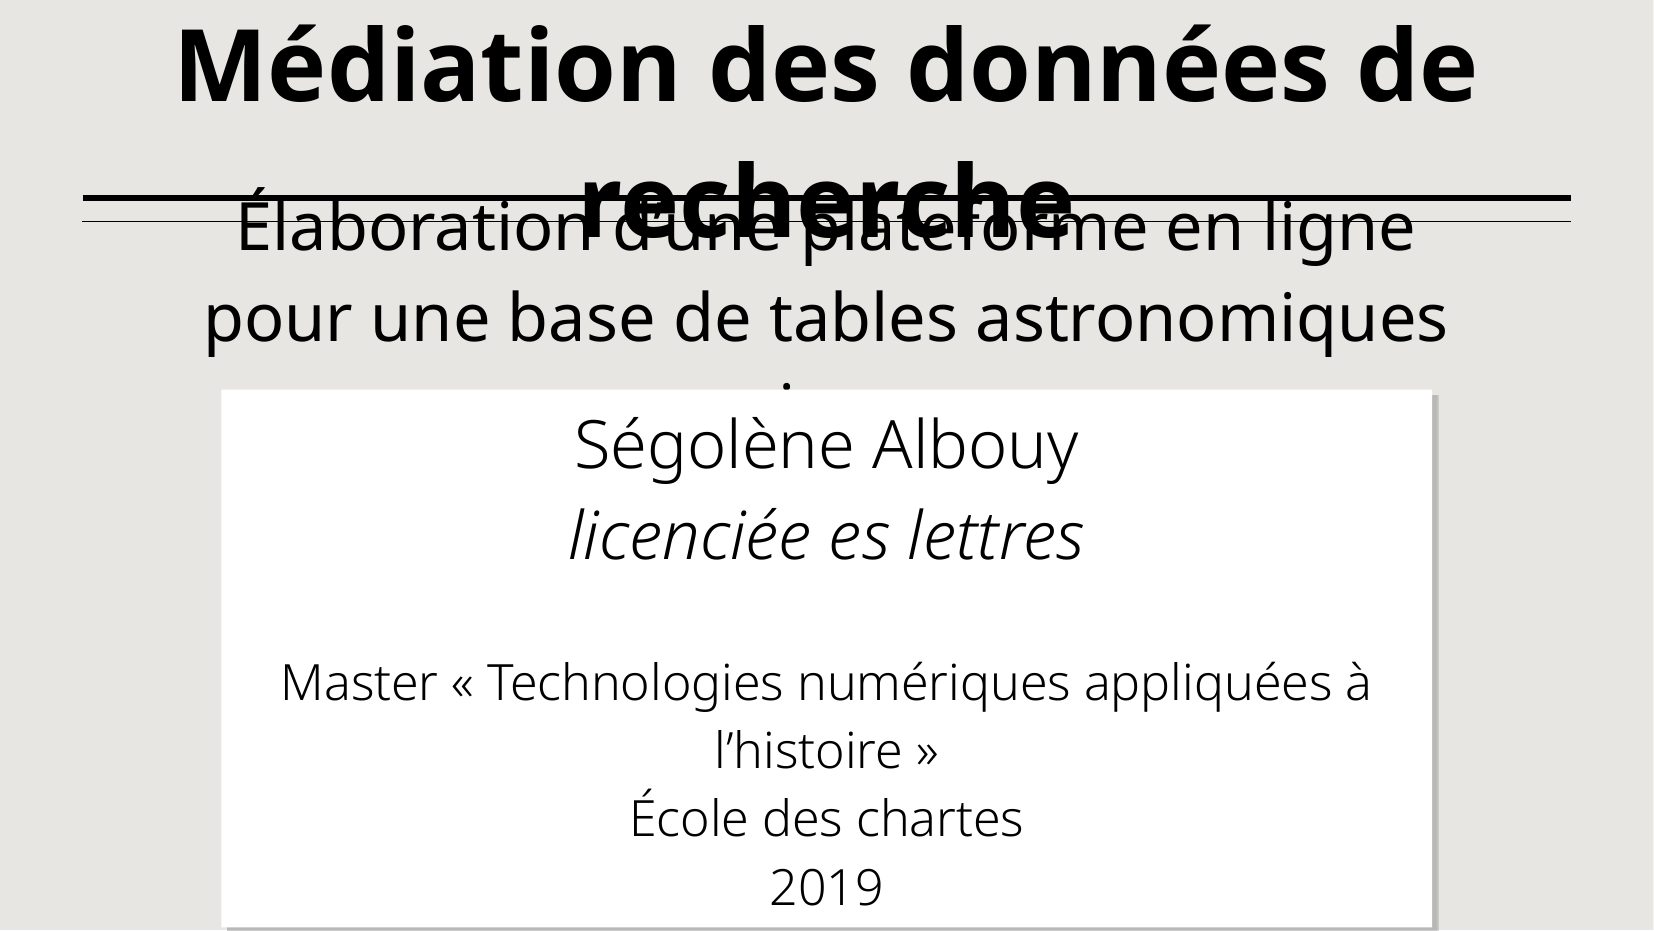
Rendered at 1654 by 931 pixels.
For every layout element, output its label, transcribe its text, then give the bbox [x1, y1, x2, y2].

subtitle Élaboration d’une plateforme en ligne pour une base de tables astronomiques anciennes [1036, 209, 1571, 221]
title Médiation des données de recherche [82, 53, 1571, 209]
subtitle Élaboration d’une plateforme en ligne pour une base de tables astronomiques anciennes [82, 209, 585, 221]
text_box Ségolène Albouy licenciée es lettres Master « Technologies numériques appliquées à l’histoire » École des chartes 2019 [221, 431, 1433, 886]
subtitle Élaboration d’une plateforme en ligne pour une base de tables astronomiques anciennes [82, 222, 1571, 432]
